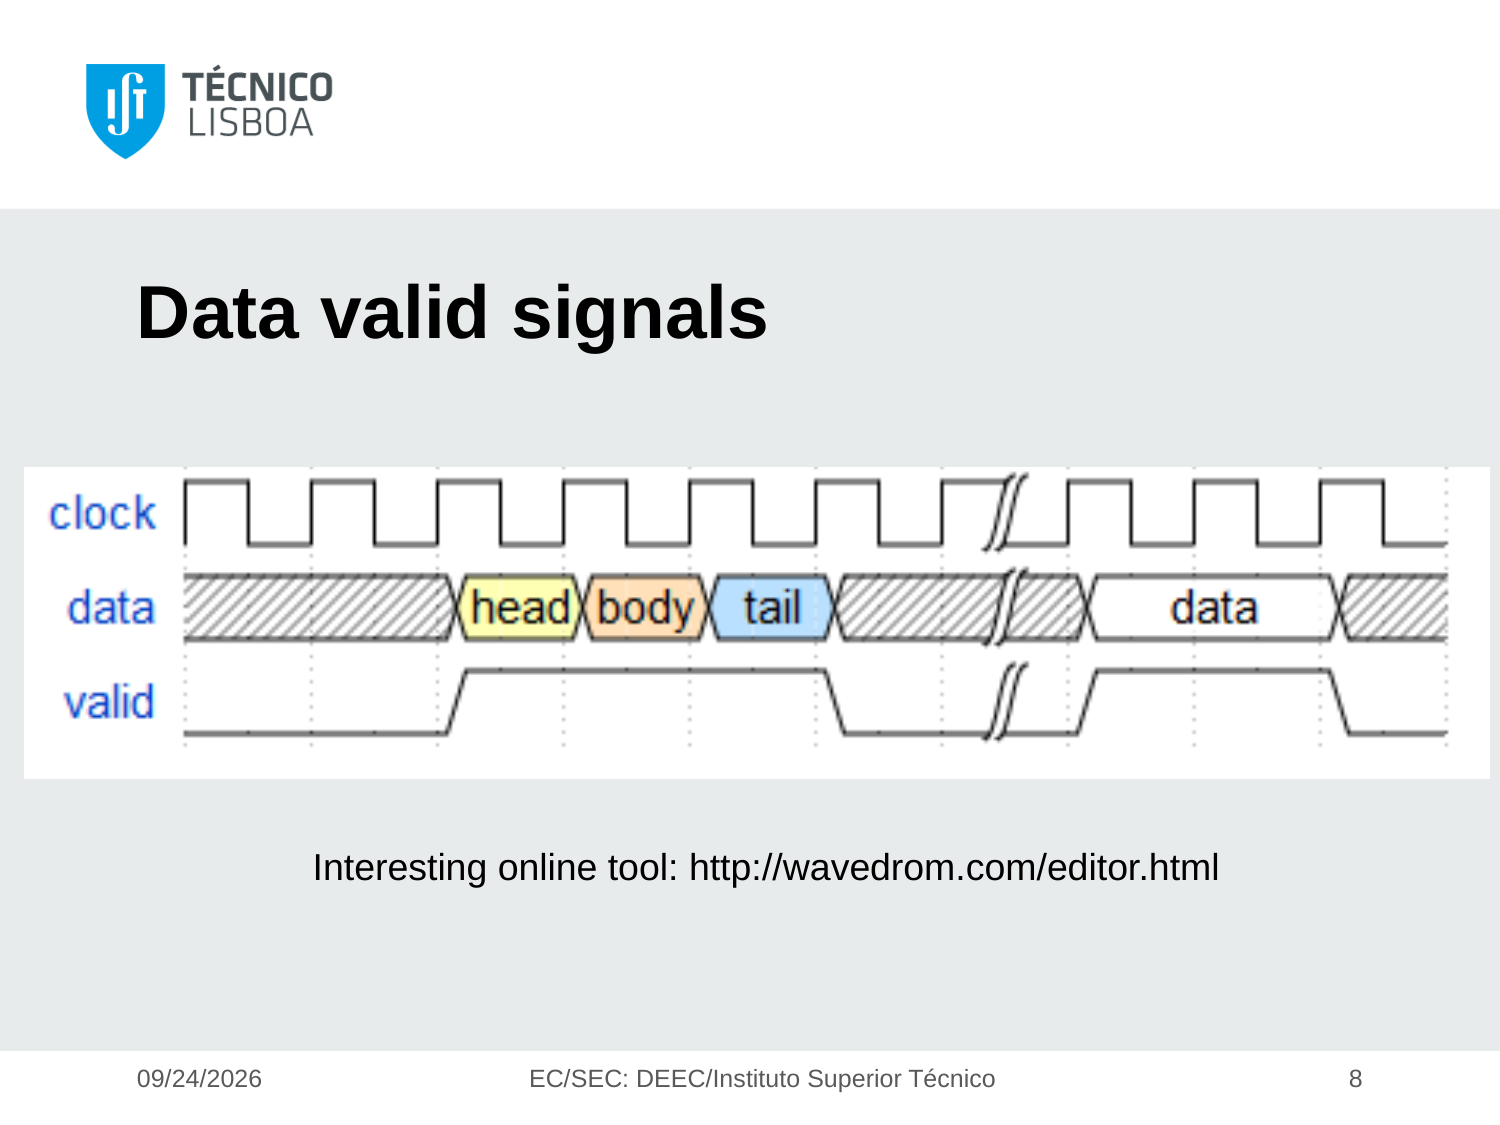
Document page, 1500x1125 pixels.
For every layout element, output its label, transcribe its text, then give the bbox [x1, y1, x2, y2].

picture [0, 0, 1500, 1125]
text_box Interesting online tool: http://wavedrom.com/editor.html [297, 835, 1236, 896]
footer EC/SEC: DEEC/Instituto Superior Técnico [512, 1052, 1021, 1103]
slide_number 11/05/2020 [121, 1052, 425, 1103]
slide_number <number> [1077, 1052, 1378, 1103]
title Data valid signals [121, 237, 1378, 381]
